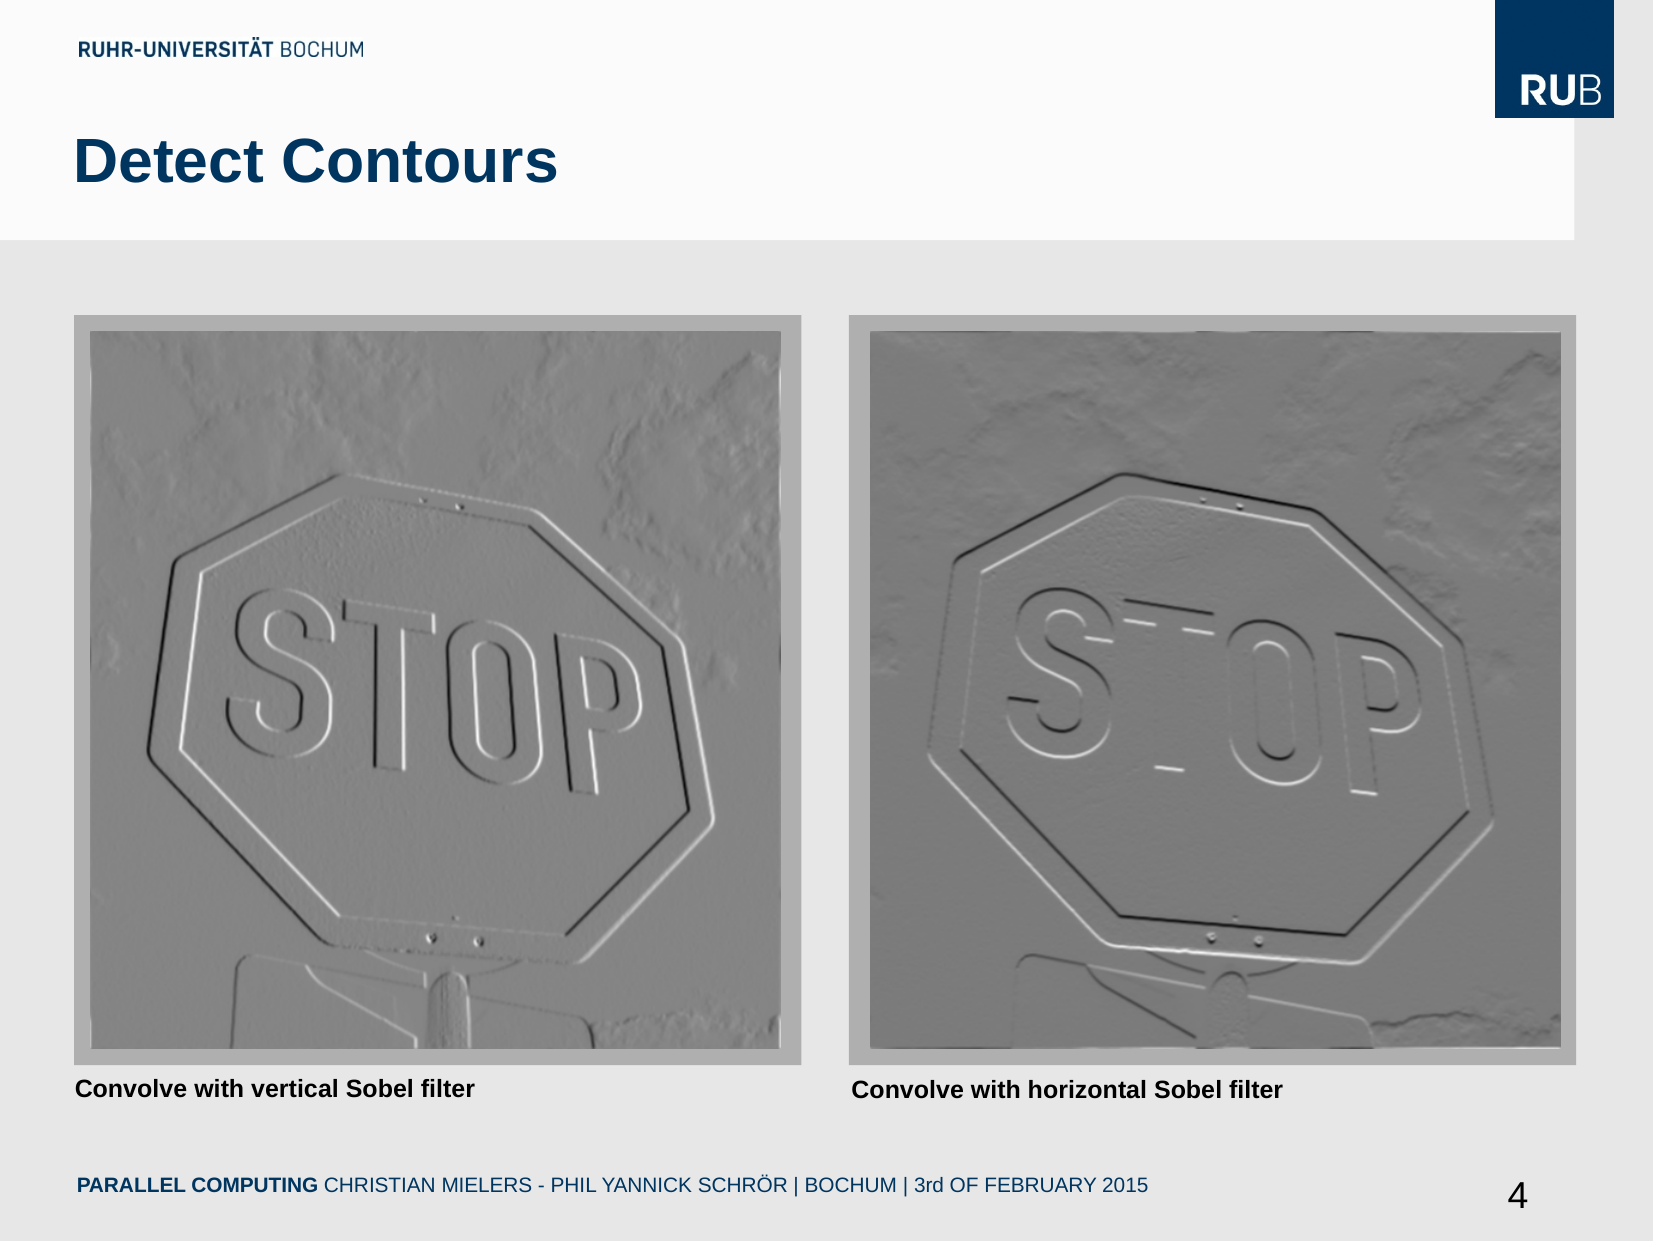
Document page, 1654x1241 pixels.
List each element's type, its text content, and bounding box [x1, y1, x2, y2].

text_box [74, 315, 802, 1066]
picture [79, 37, 363, 57]
picture [870, 331, 1561, 1049]
picture [1495, 0, 1614, 118]
text_box Detect Contours [73, 120, 1257, 196]
text_box PARALLEL COMPUTING CHRISTIAN MIELERS - PHIL YANNICK SCHRÖR | BOCHUM | 3rd OF FEBRUARY 2015 [76, 1171, 1460, 1197]
picture [90, 331, 781, 1049]
text_box Convolve with horizontal Sobel filter [851, 1073, 1577, 1104]
text_box [848, 315, 1577, 1066]
text_box Convolve with vertical Sobel filter [74, 1072, 800, 1103]
